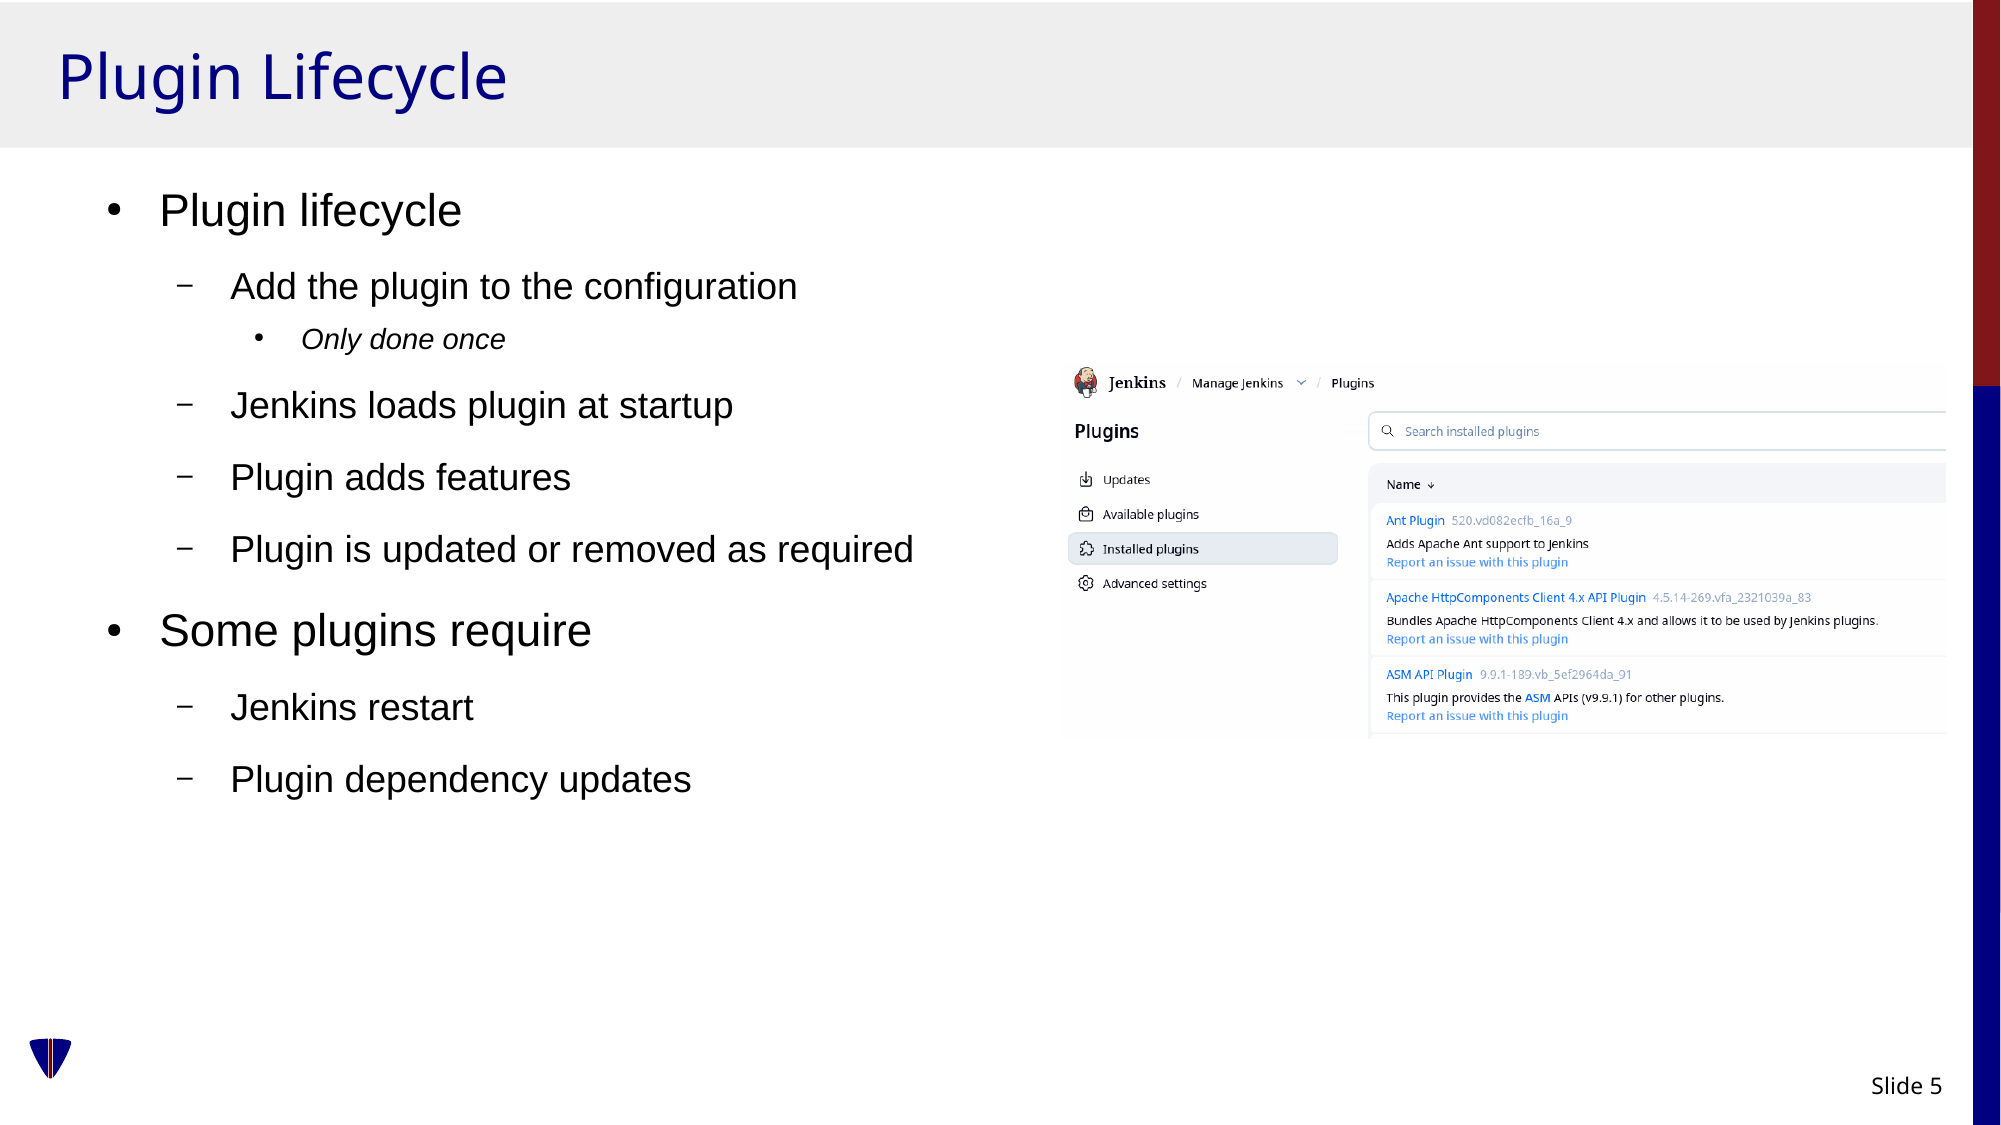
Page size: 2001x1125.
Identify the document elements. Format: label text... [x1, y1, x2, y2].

title Plugin Lifecycle [0, 2, 1973, 148]
picture [1062, 362, 1946, 739]
list Plugin lifecycle Add the plugin to the configuration Only done once Jenkins loads plugin at startup Plugin adds features Plugin is updated or removed as required Some plugins require Jenkins restart Plugin dependency updates [88, 177, 1004, 1034]
